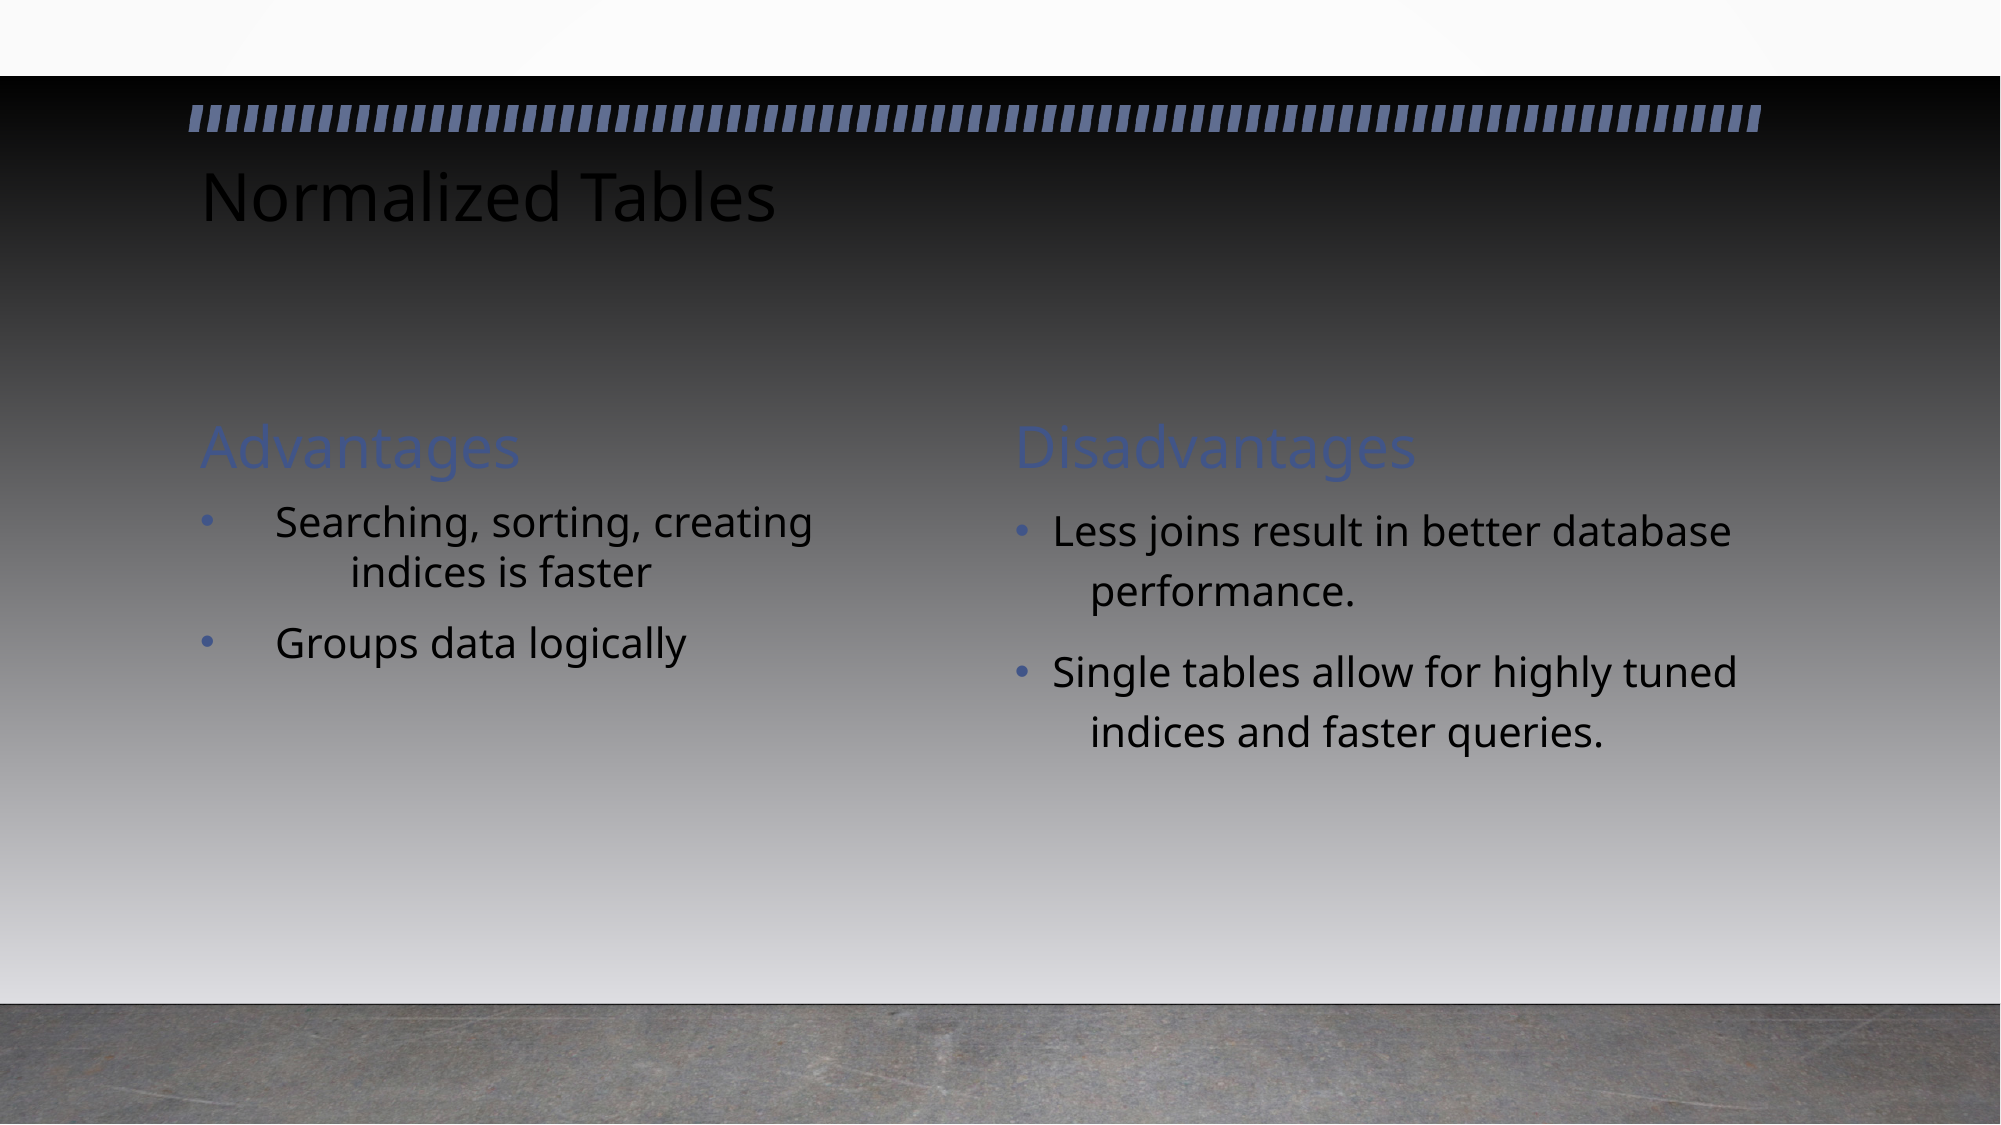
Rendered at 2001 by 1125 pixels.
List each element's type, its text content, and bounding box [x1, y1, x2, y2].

list Disadvantages [999, 356, 1762, 487]
list Searching, sorting, creating indices is faster Groups data logically [185, 487, 948, 897]
list Less joins result in better database performance. Single tables allow for highly tuned indices and faster queries. [999, 487, 1762, 896]
title Normalized Tables [185, 156, 1762, 330]
list Advantages [185, 355, 948, 487]
